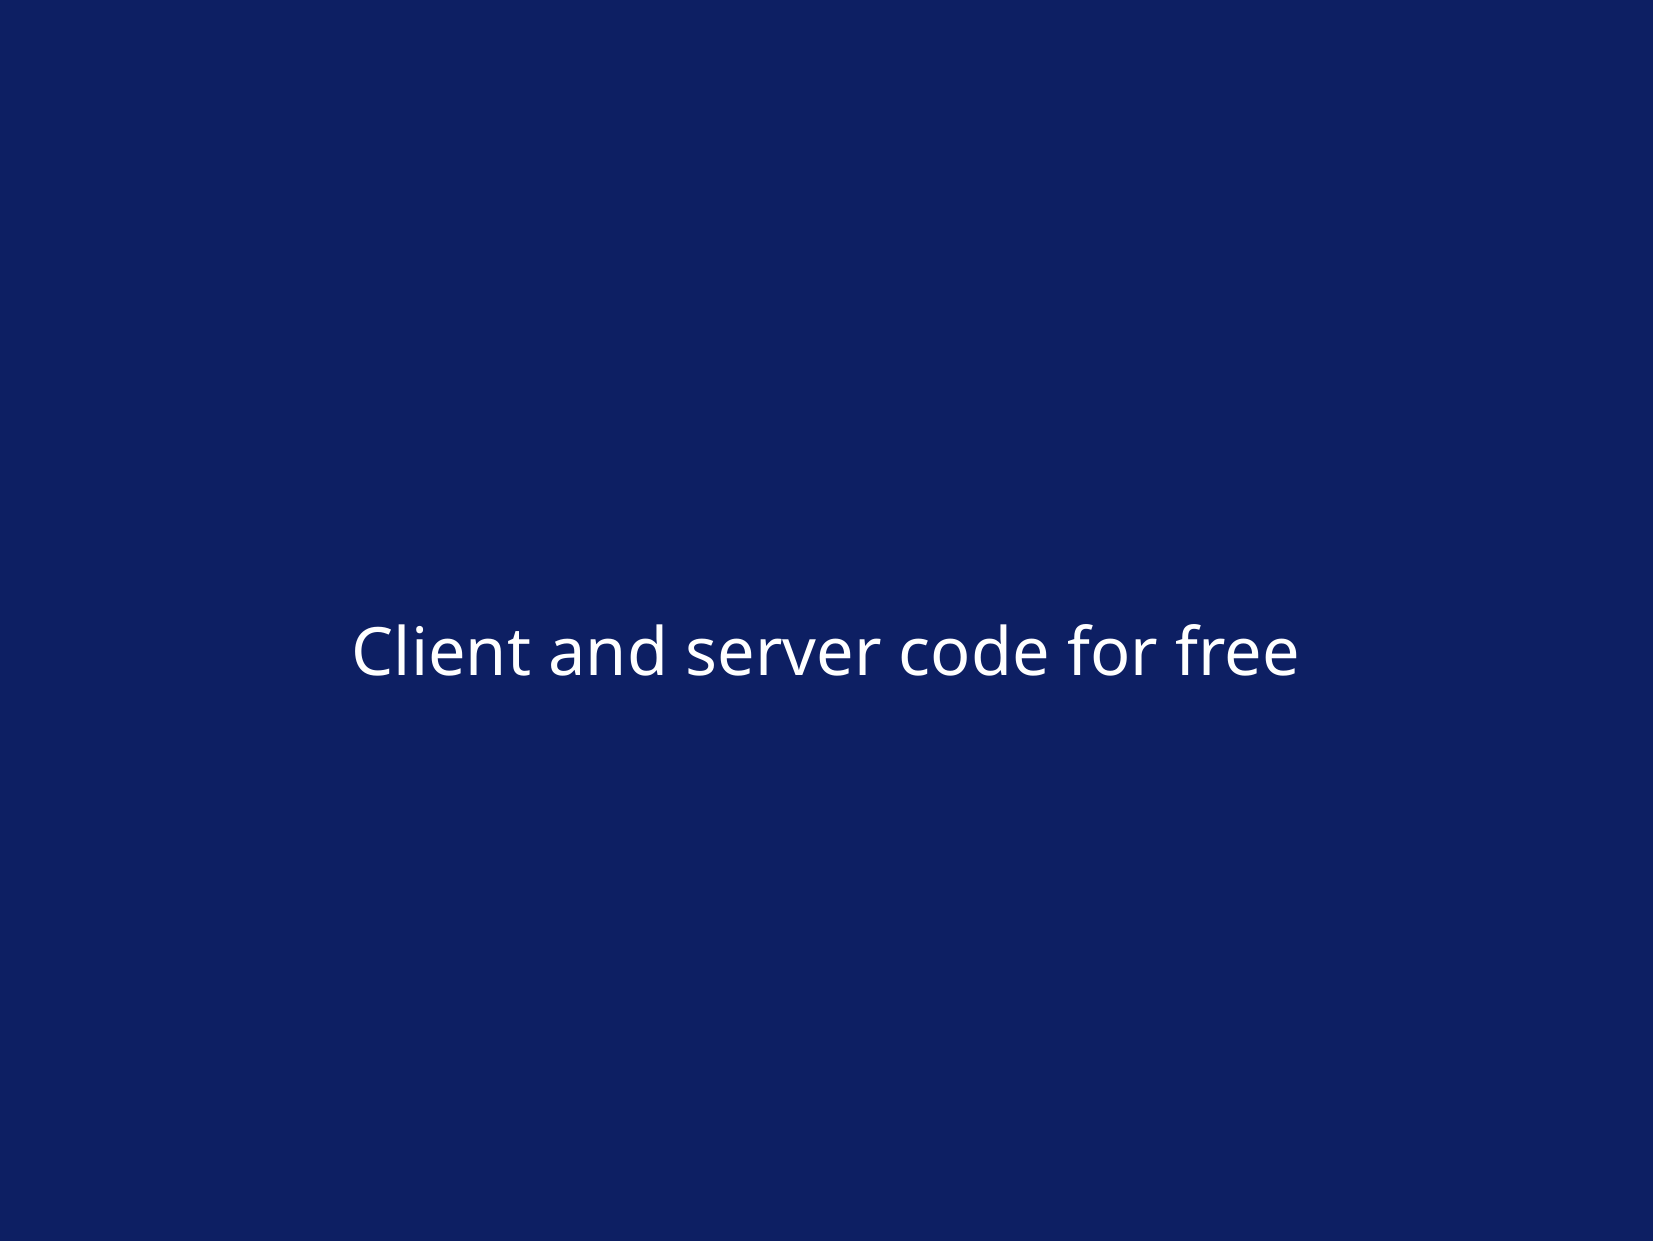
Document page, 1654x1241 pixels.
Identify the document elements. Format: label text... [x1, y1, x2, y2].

subtitle Client and server code for free [82, 290, 1571, 1010]
